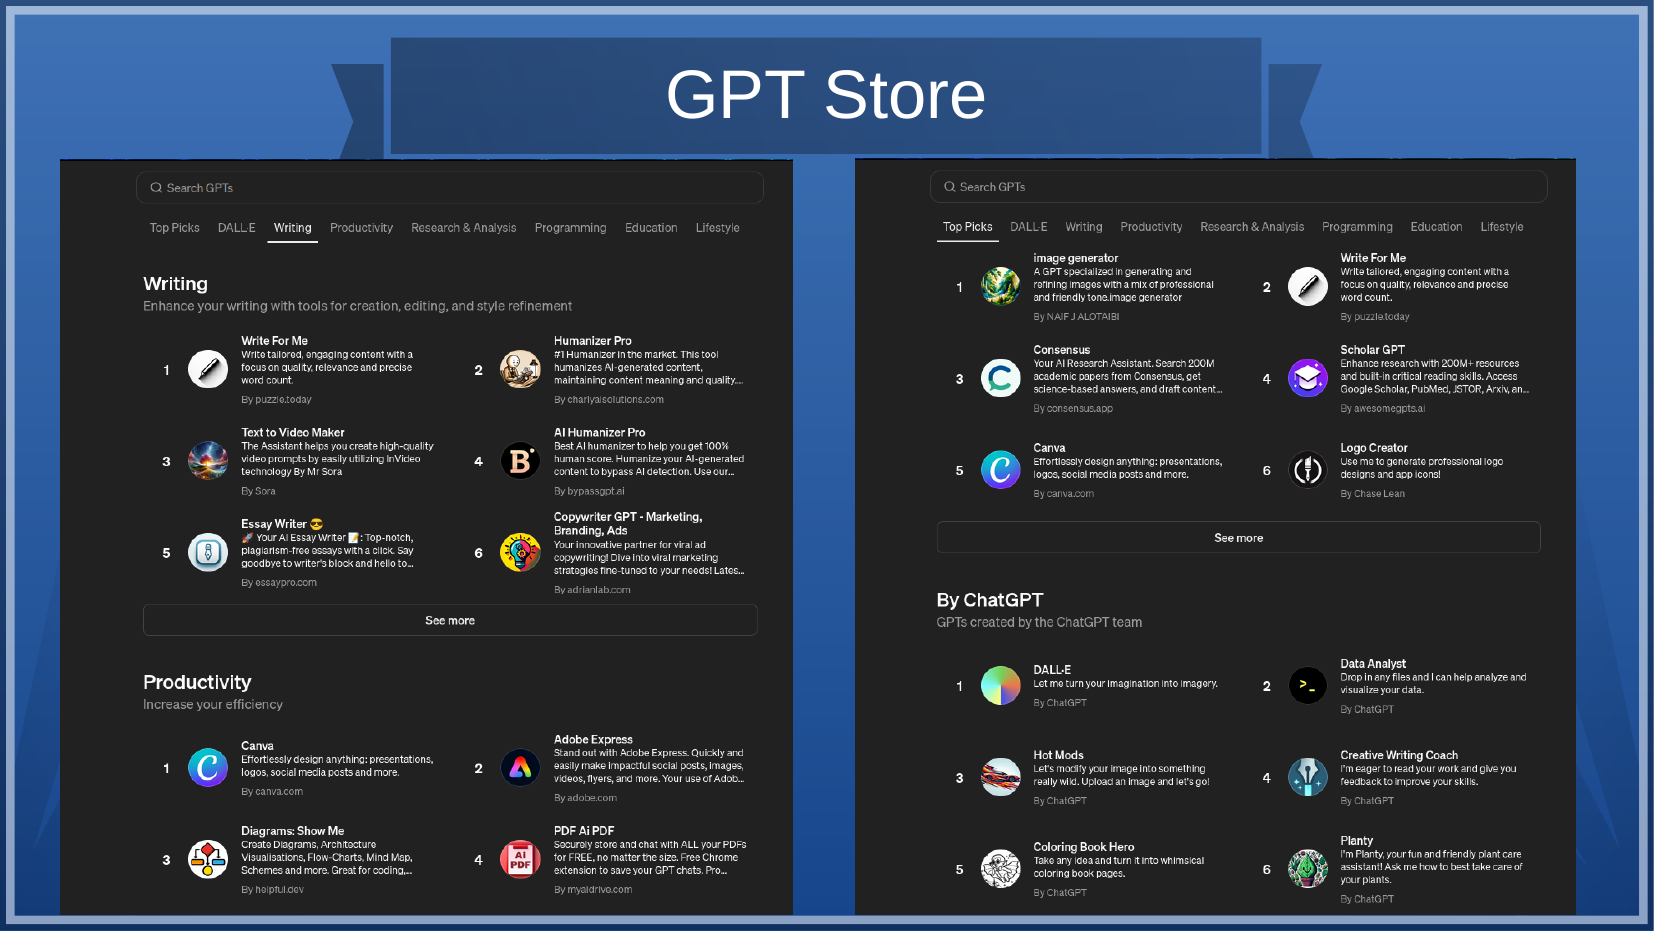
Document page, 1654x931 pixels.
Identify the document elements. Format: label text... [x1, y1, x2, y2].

picture [855, 158, 1576, 916]
picture [60, 159, 793, 916]
title GPT Store [389, 35, 1264, 154]
